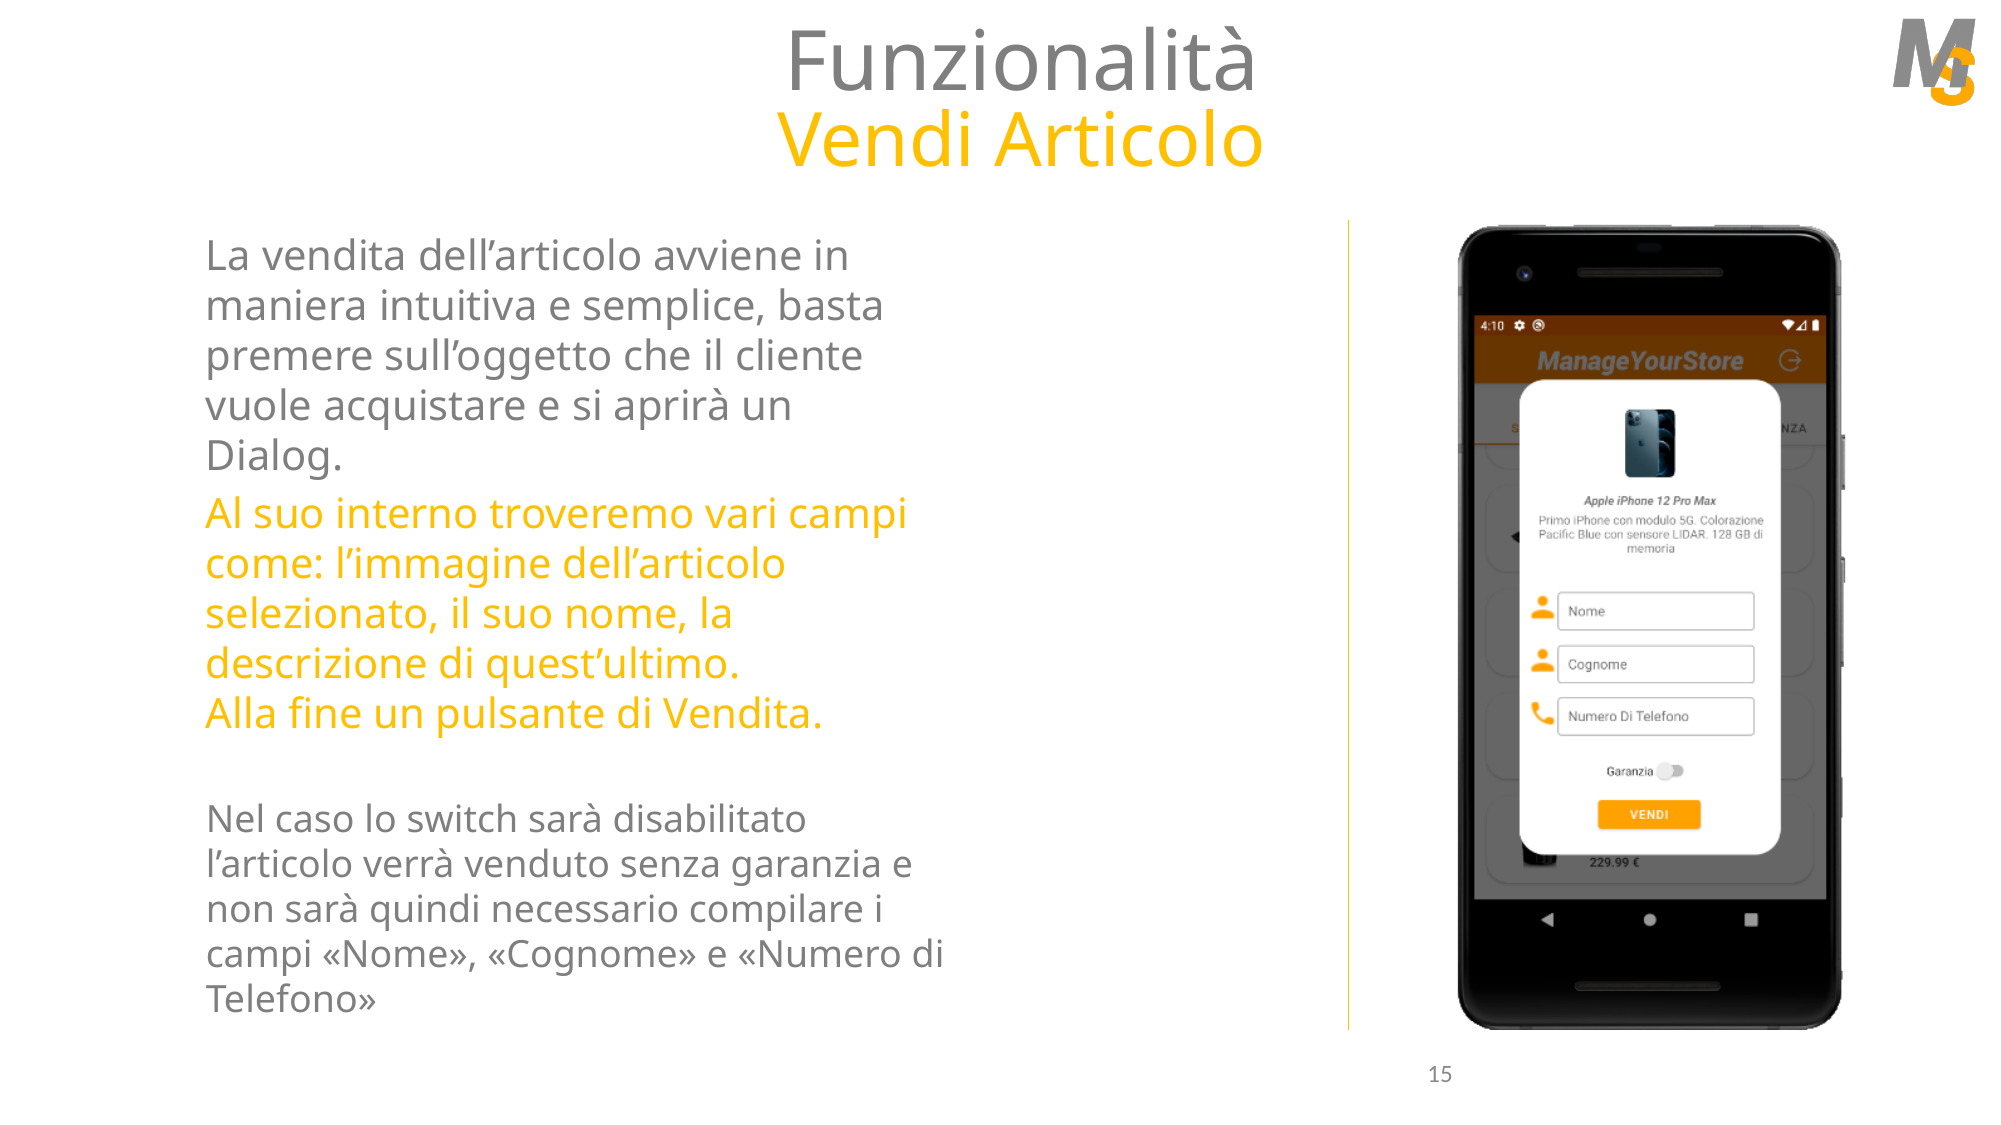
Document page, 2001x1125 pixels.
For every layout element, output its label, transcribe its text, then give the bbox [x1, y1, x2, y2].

text_box [1412, 1042, 1863, 1103]
text_box La vendita dell’articolo avviene in maniera intuitiva e semplice, basta premere sull’oggetto che il cliente vuole acquistare e si aprirà un Dialog. [190, 221, 931, 439]
text_box Funzionalità [759, 0, 1285, 117]
text_box Al suo interno troveremo vari campi come: l’immagine dell’articolo selezionato, il suo nome, la descrizione di quest’ultimo. Alla fine un pulsante di Vendita. [190, 478, 931, 747]
text_box Nel caso lo switch sarà disabilitato l’articolo verrà venduto senza garanzia e non sarà quindi necessario compilare i campi «Nome», «Cognome» e «Numero di Telefono» [190, 787, 965, 1030]
picture [1876, 0, 1993, 117]
text_box Vendi Articolo [762, 83, 1321, 190]
picture [1443, 220, 1849, 1030]
